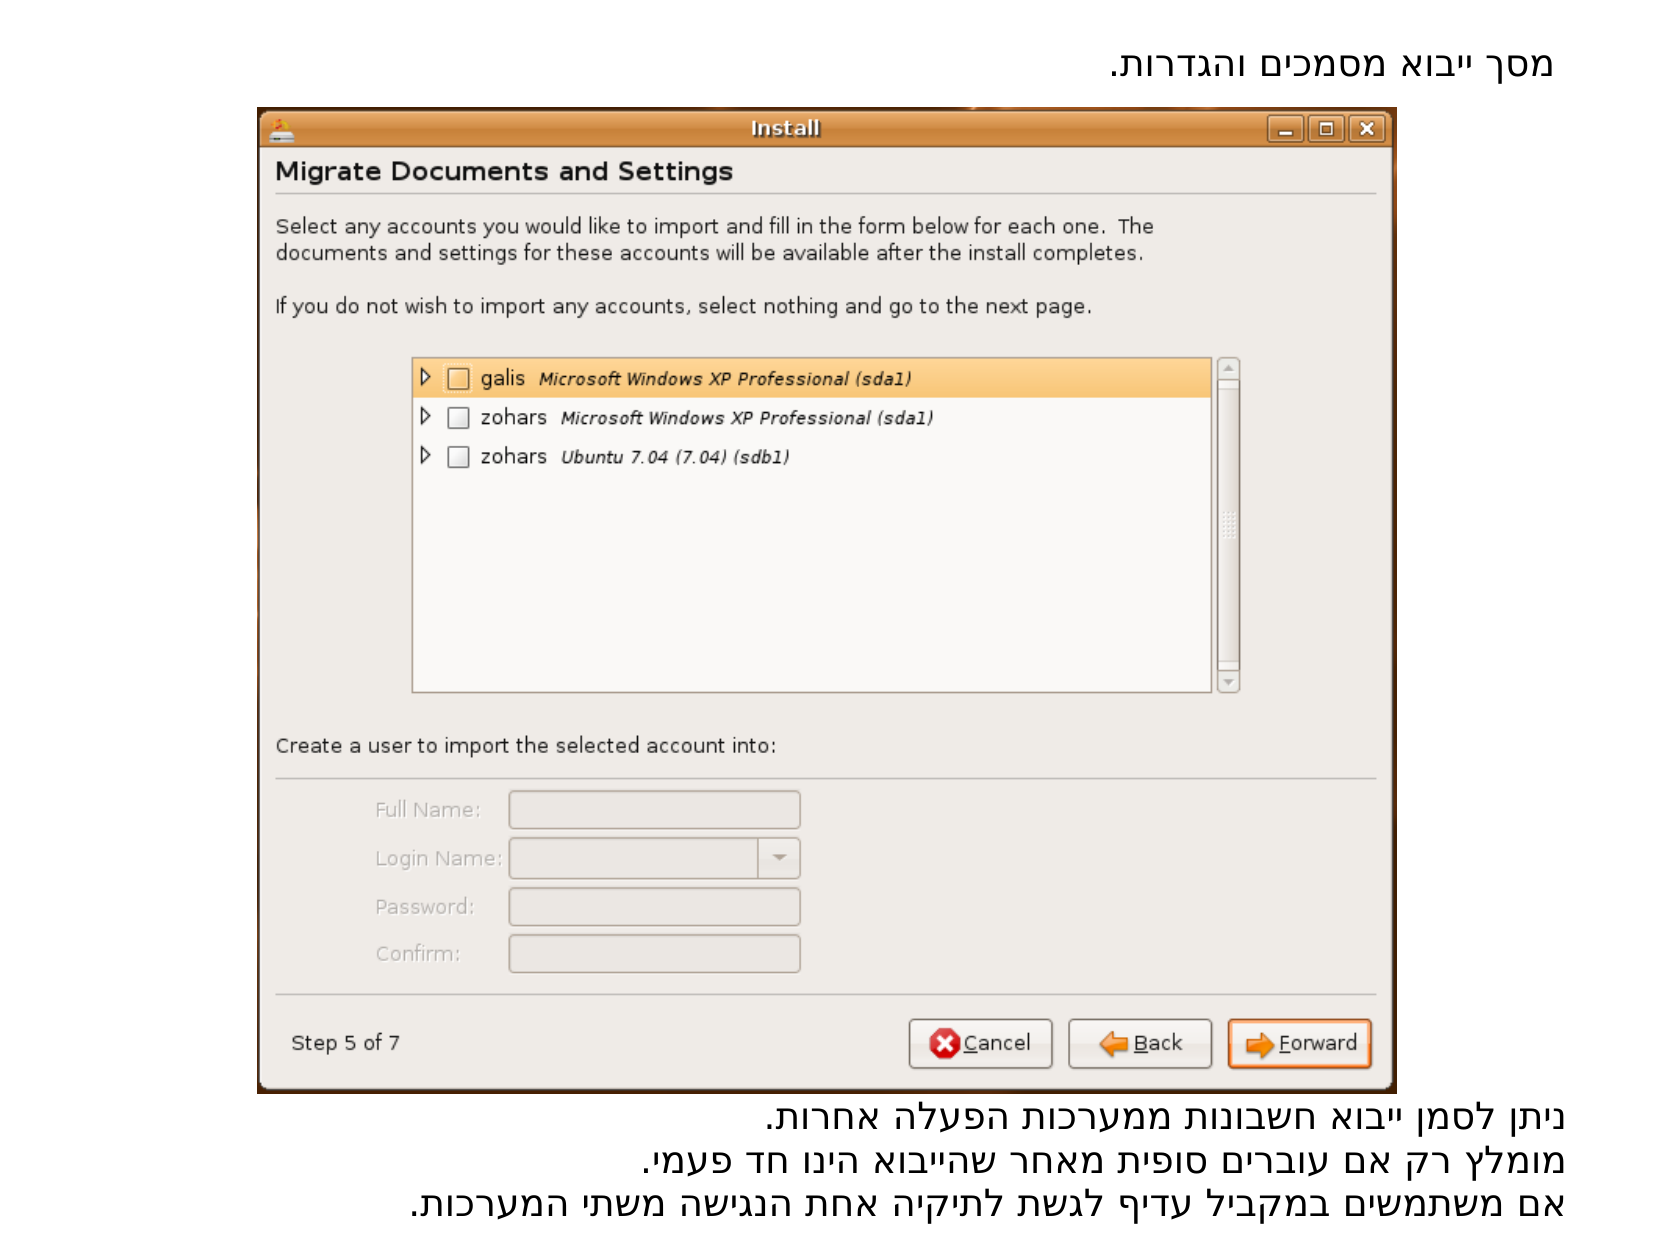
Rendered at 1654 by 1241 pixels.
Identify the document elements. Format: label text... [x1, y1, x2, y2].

text_box ניתן לסמן ייבוא חשבונות ממערכות הפעלה אחרות. מומלץ רק אם עוברים סופית מאחר שהייבוא הינו חד פעמי. אם משתמשים במקביל עדיף לגשת לתיקיה אחת הנגישה משתי המערכות. [82, 1087, 1583, 1241]
text_box מסך ייבוא מסמכים והגדרות. [220, 34, 1571, 95]
picture [257, 107, 1397, 1094]
